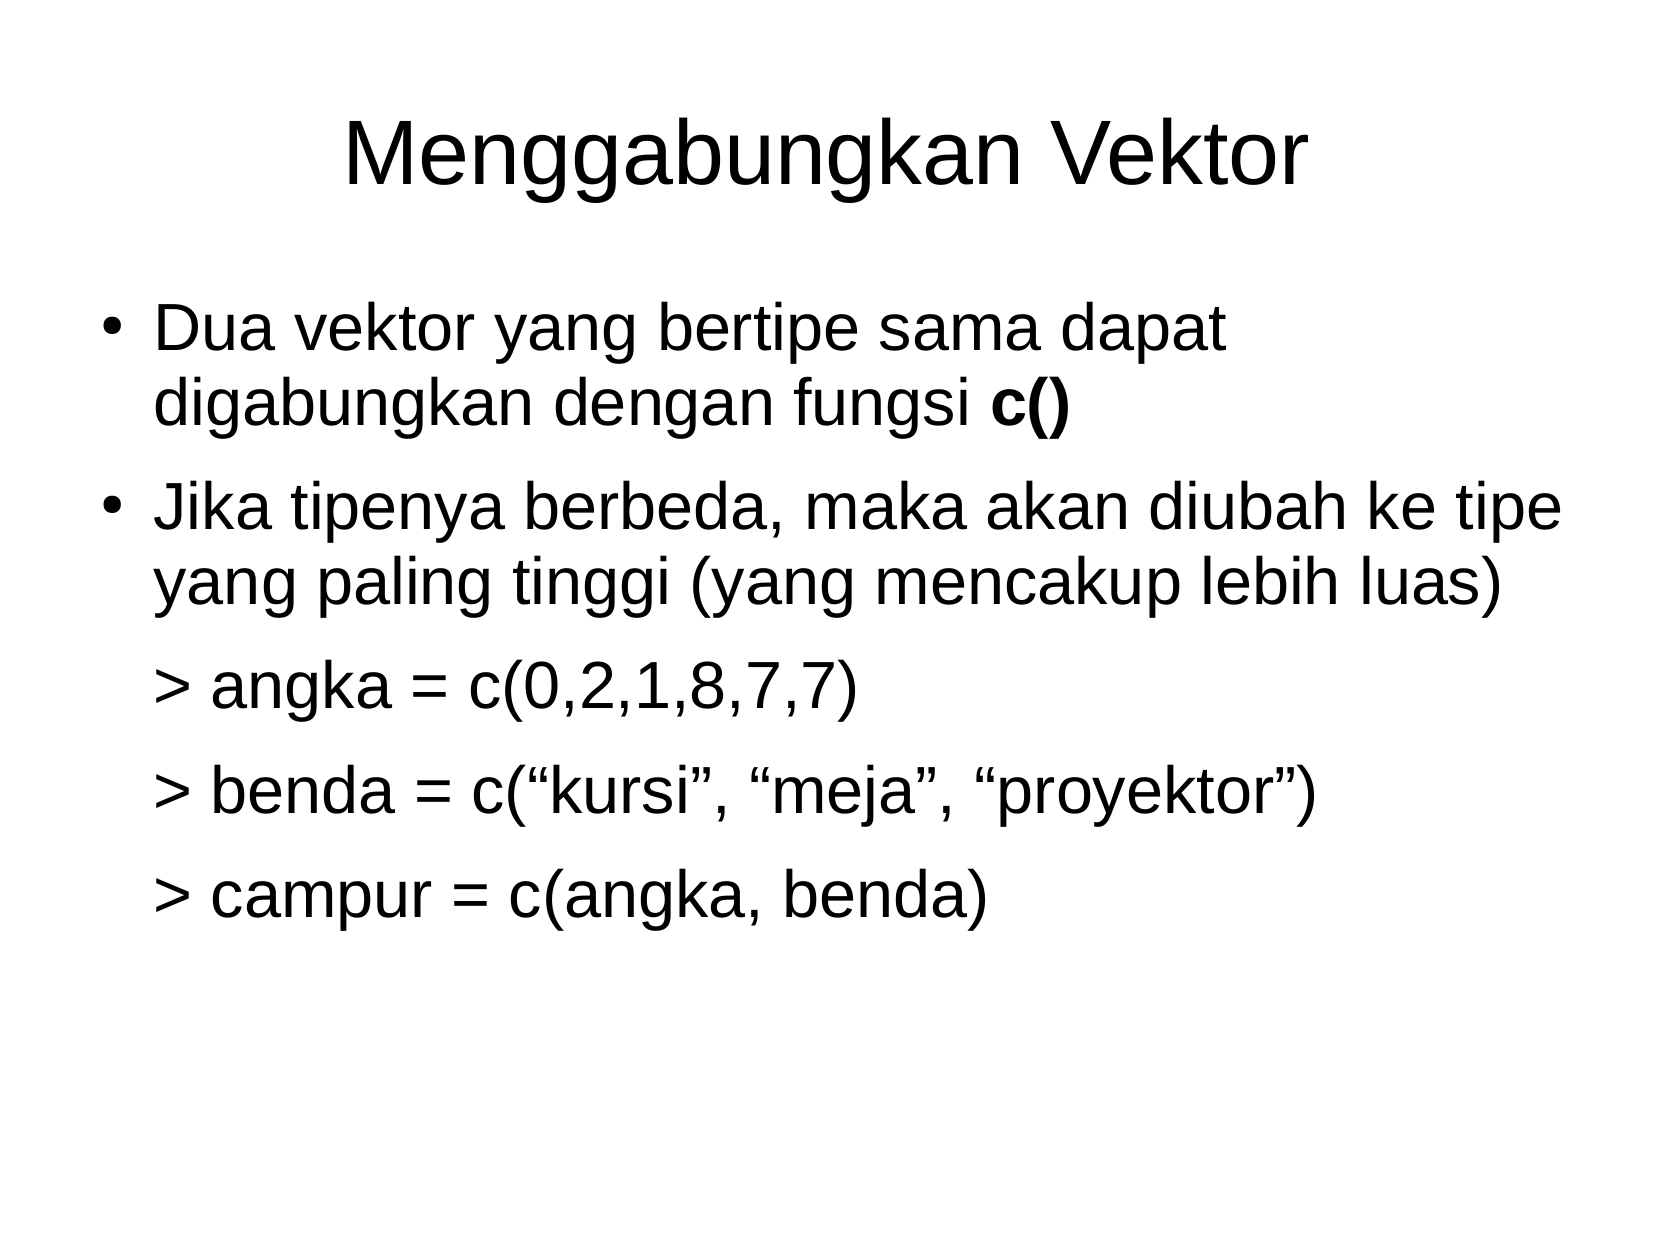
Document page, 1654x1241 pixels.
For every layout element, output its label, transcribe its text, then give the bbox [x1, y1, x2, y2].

list Dua vektor yang bertipe sama dapat digabungkan dengan fungsi c() Jika tipenya berbeda, maka akan diubah ke tipe yang paling tinggi (yang mencakup lebih luas) > angka = c(0,2,1,8,7,7) > benda = c(“kursi”, “meja”, “proyektor”) > campur = c(angka, benda) [82, 290, 1571, 1010]
title Menggabungkan Vektor [82, 49, 1571, 257]
